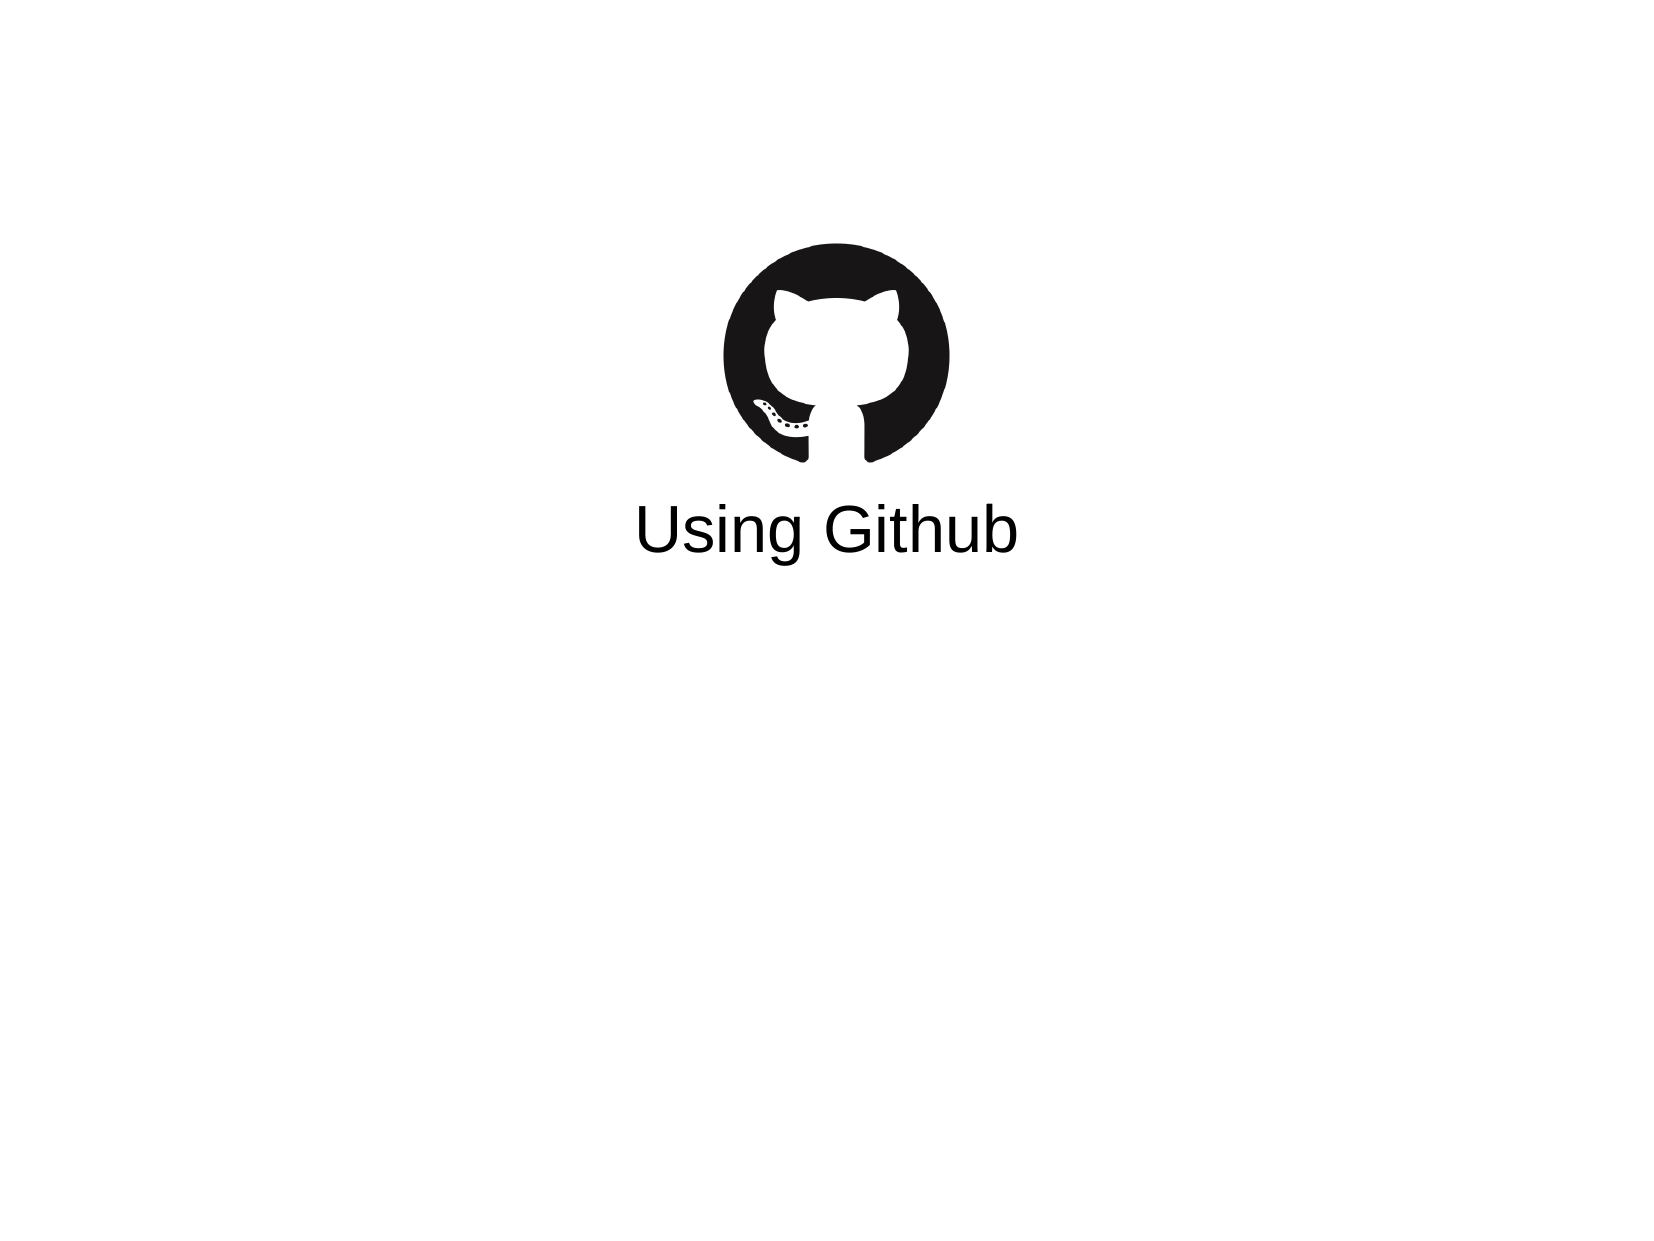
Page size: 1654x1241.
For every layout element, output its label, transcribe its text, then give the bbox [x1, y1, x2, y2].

picture [686, 203, 987, 504]
subtitle Using Github [82, 49, 1571, 1010]
